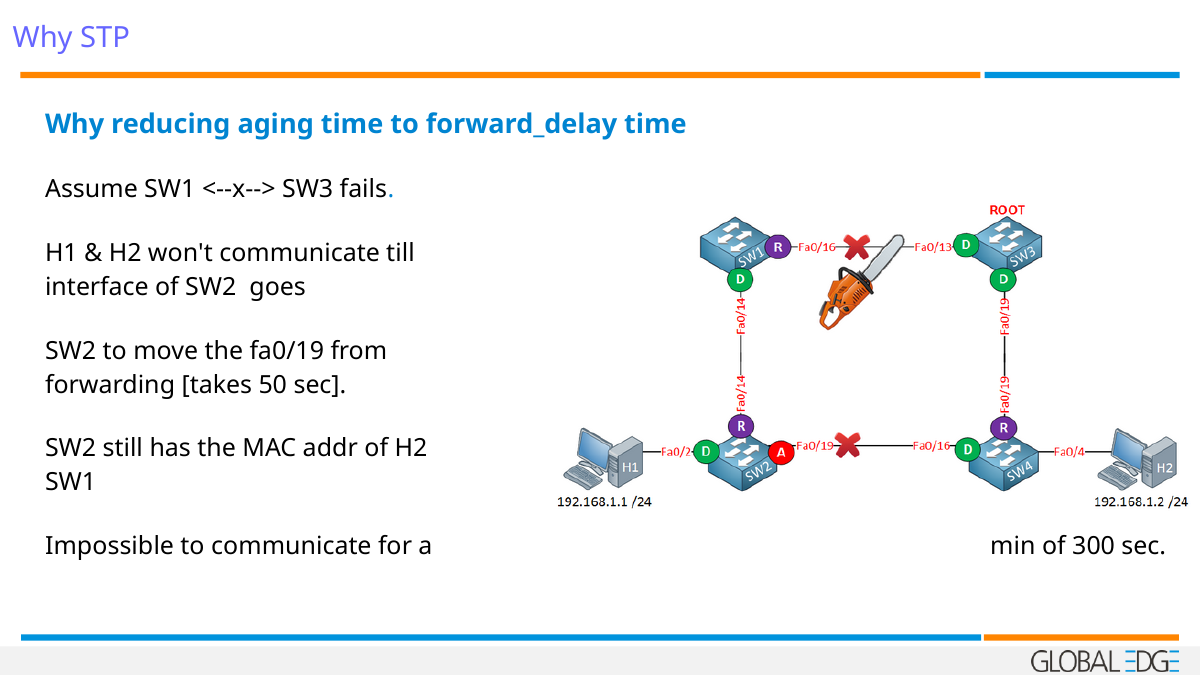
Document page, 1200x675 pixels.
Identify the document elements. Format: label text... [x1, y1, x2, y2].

picture [525, 188, 1200, 526]
list Why reducing aging time to forward_delay time Assume SW1 <--x--> SW3 fails. H1 & H2 won't communicate till fa0/19 interface of SW2 goes into forwarding. SW2 to move the fa0/19 from blocking -> forwarding [takes 50 sec]. SW2 still has the MAC addr of H2 and forwards to SW1 Impossible to communicate for a min of 300 sec. [45, 104, 1171, 586]
picture [1031, 650, 1179, 672]
title Why STP [12, 9, 1088, 63]
